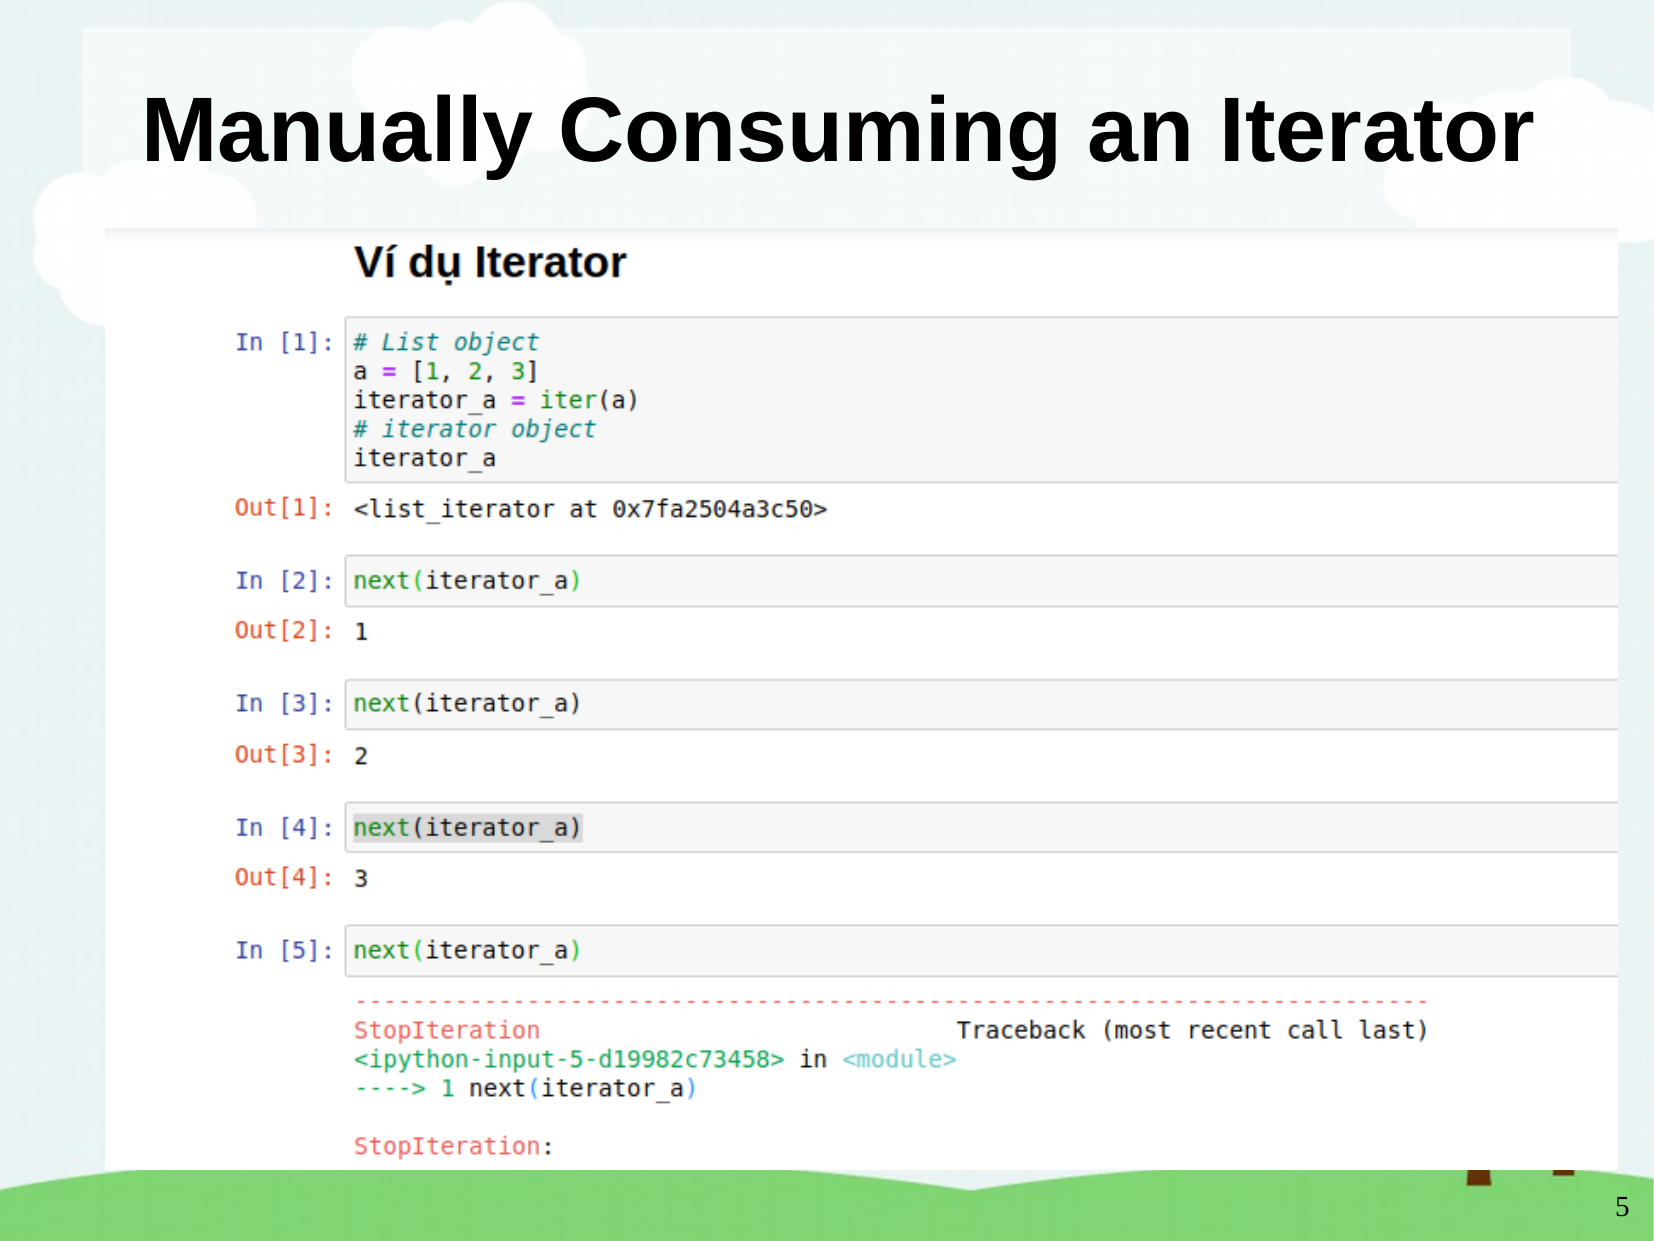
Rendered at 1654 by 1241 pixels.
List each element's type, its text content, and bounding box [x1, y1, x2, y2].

picture [0, 0, 1654, 1241]
title Manually Consuming an Iterator [82, 27, 1571, 233]
